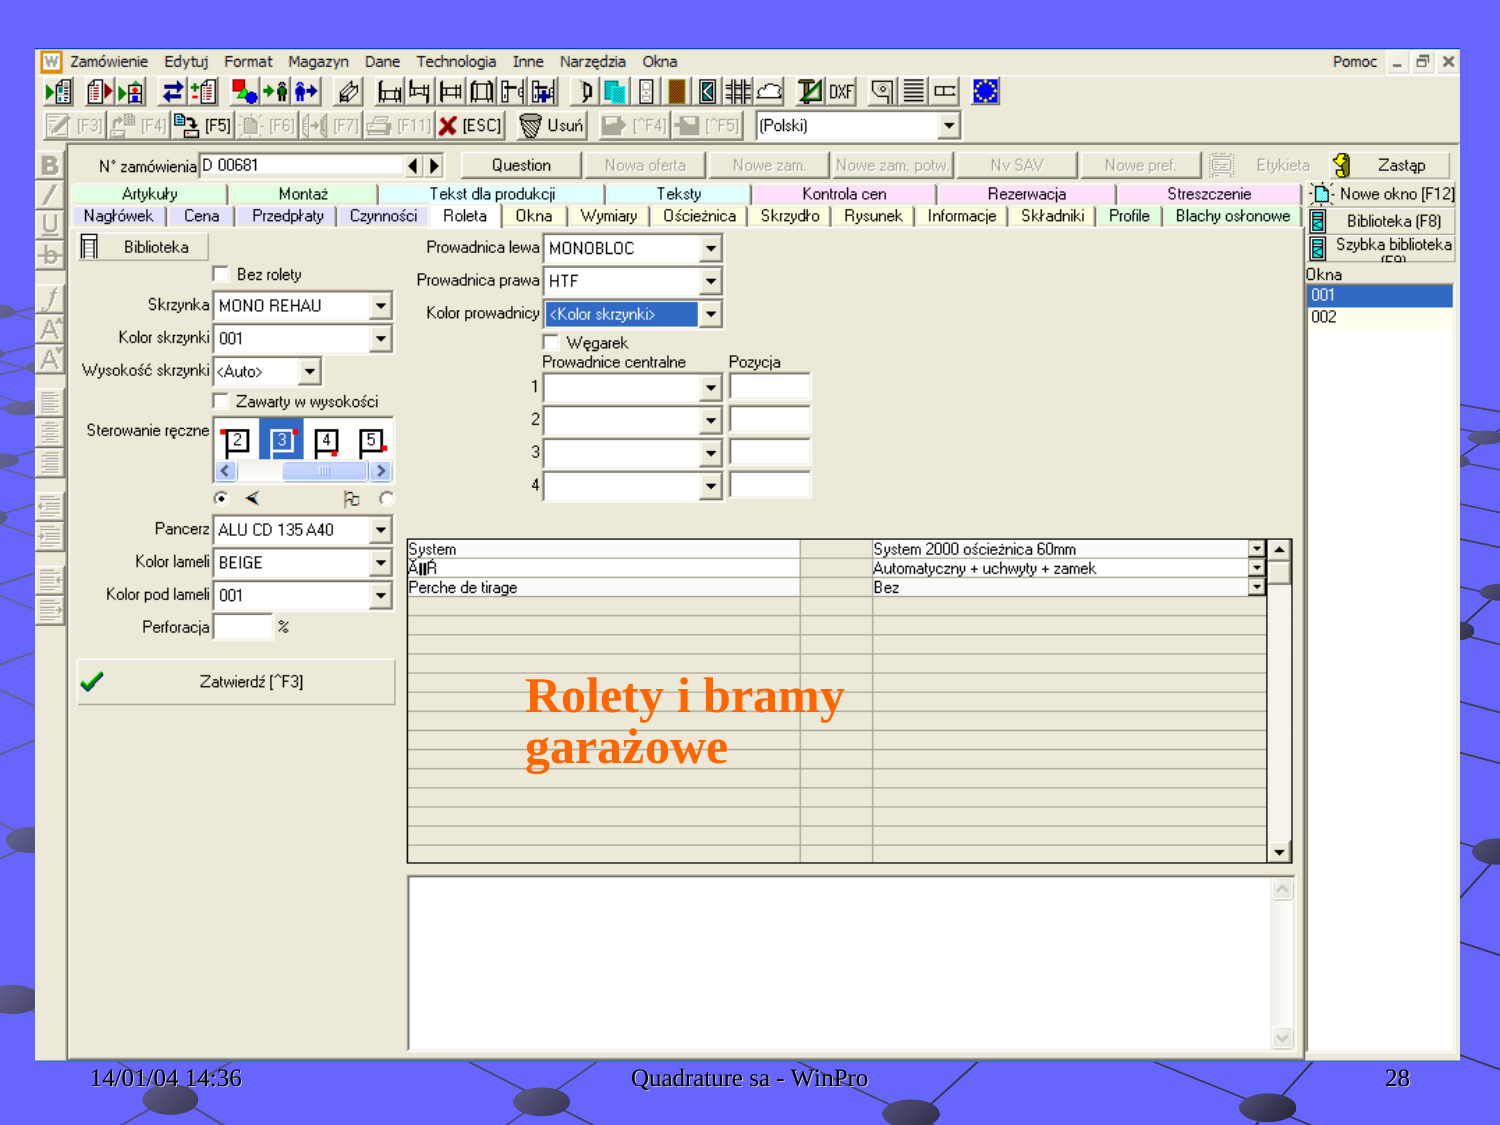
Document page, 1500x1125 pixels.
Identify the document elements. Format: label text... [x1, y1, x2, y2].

picture [35, 48, 1460, 1062]
text_box Rolety i bramy garażowe [525, 671, 888, 775]
